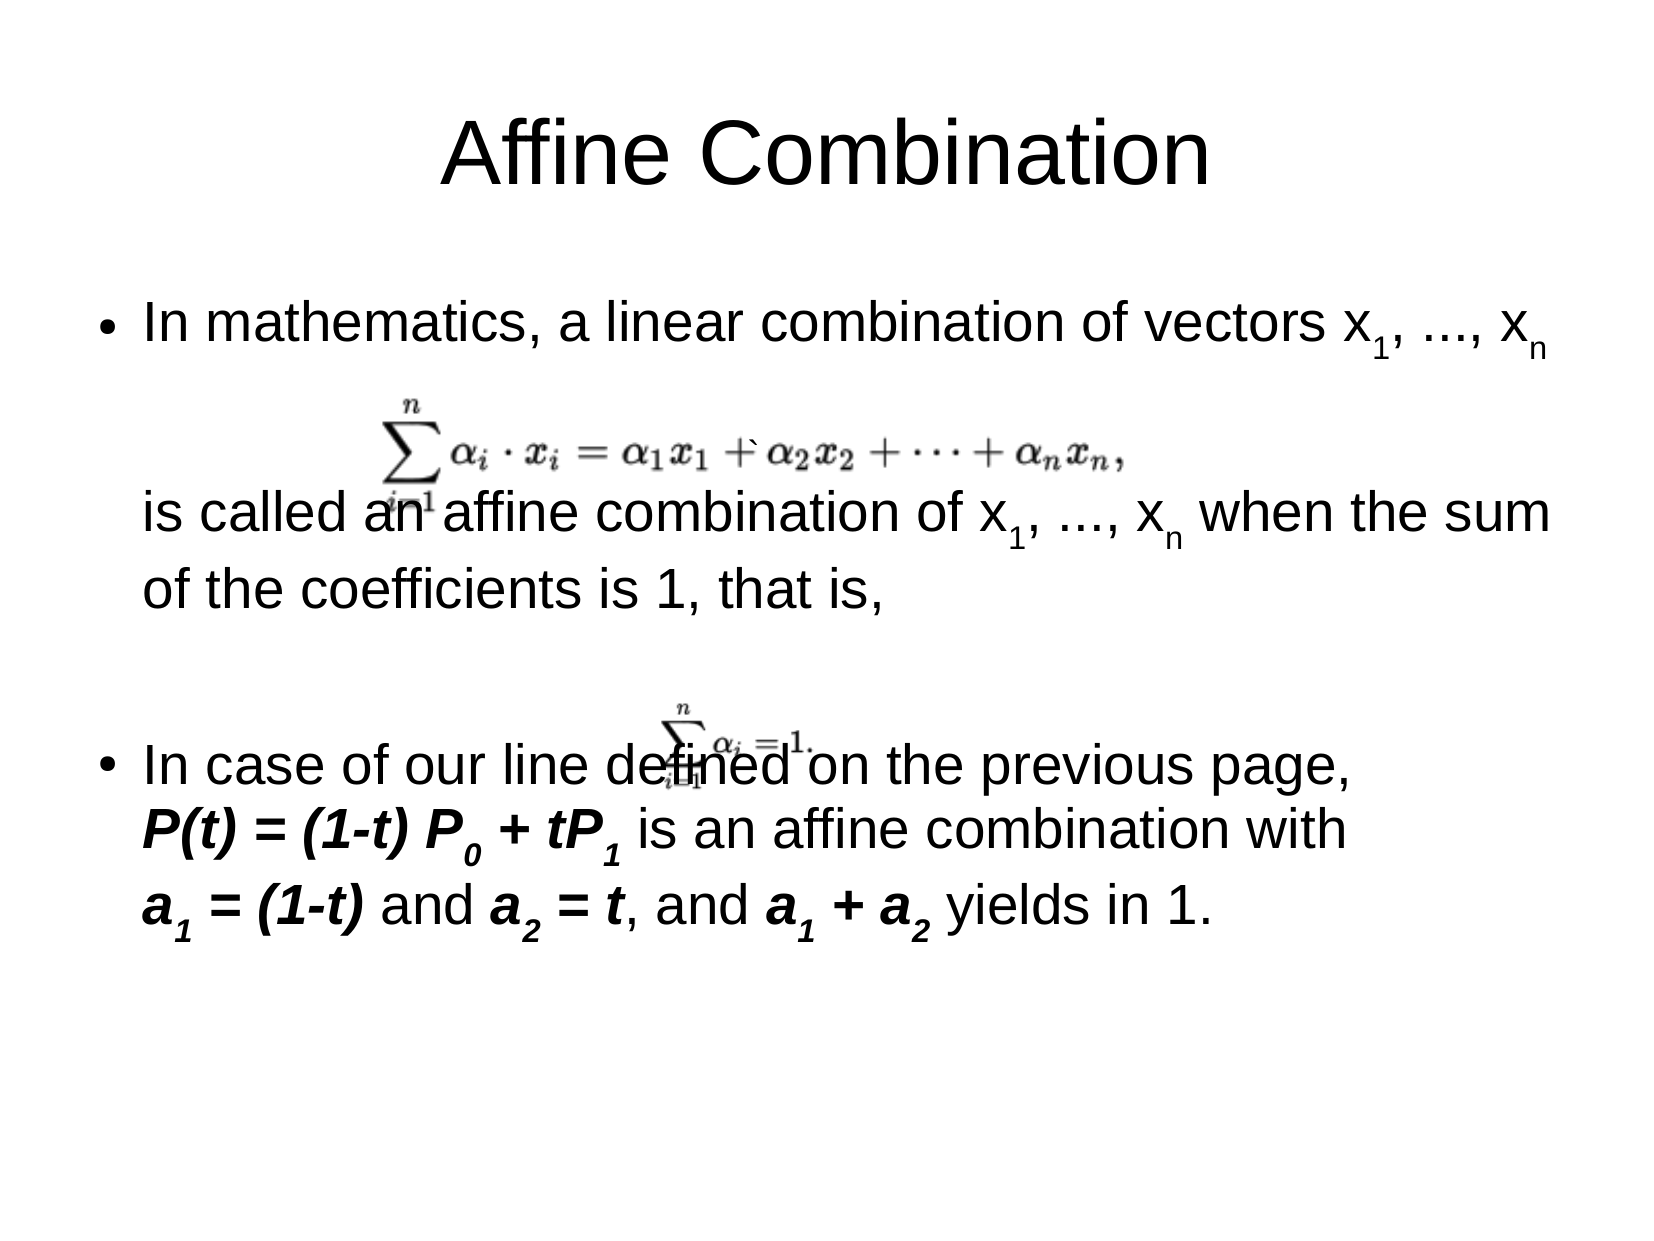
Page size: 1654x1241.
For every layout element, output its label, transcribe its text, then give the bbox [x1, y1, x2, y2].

list In mathematics, a linear combination of vectors x1, ..., xn is called an affine combination of x1, ..., xn when the sum of the coefficients is 1, that is, In case of our line defined on the previous page, P(t) = (1-t) P0 + tP1 is an affine combination with a1 = (1-t) and a2 = t, and a1 + a2 yields in 1. [82, 290, 1571, 1010]
picture [381, 389, 1126, 520]
title Affine Combination [82, 49, 1571, 257]
picture [660, 696, 815, 796]
